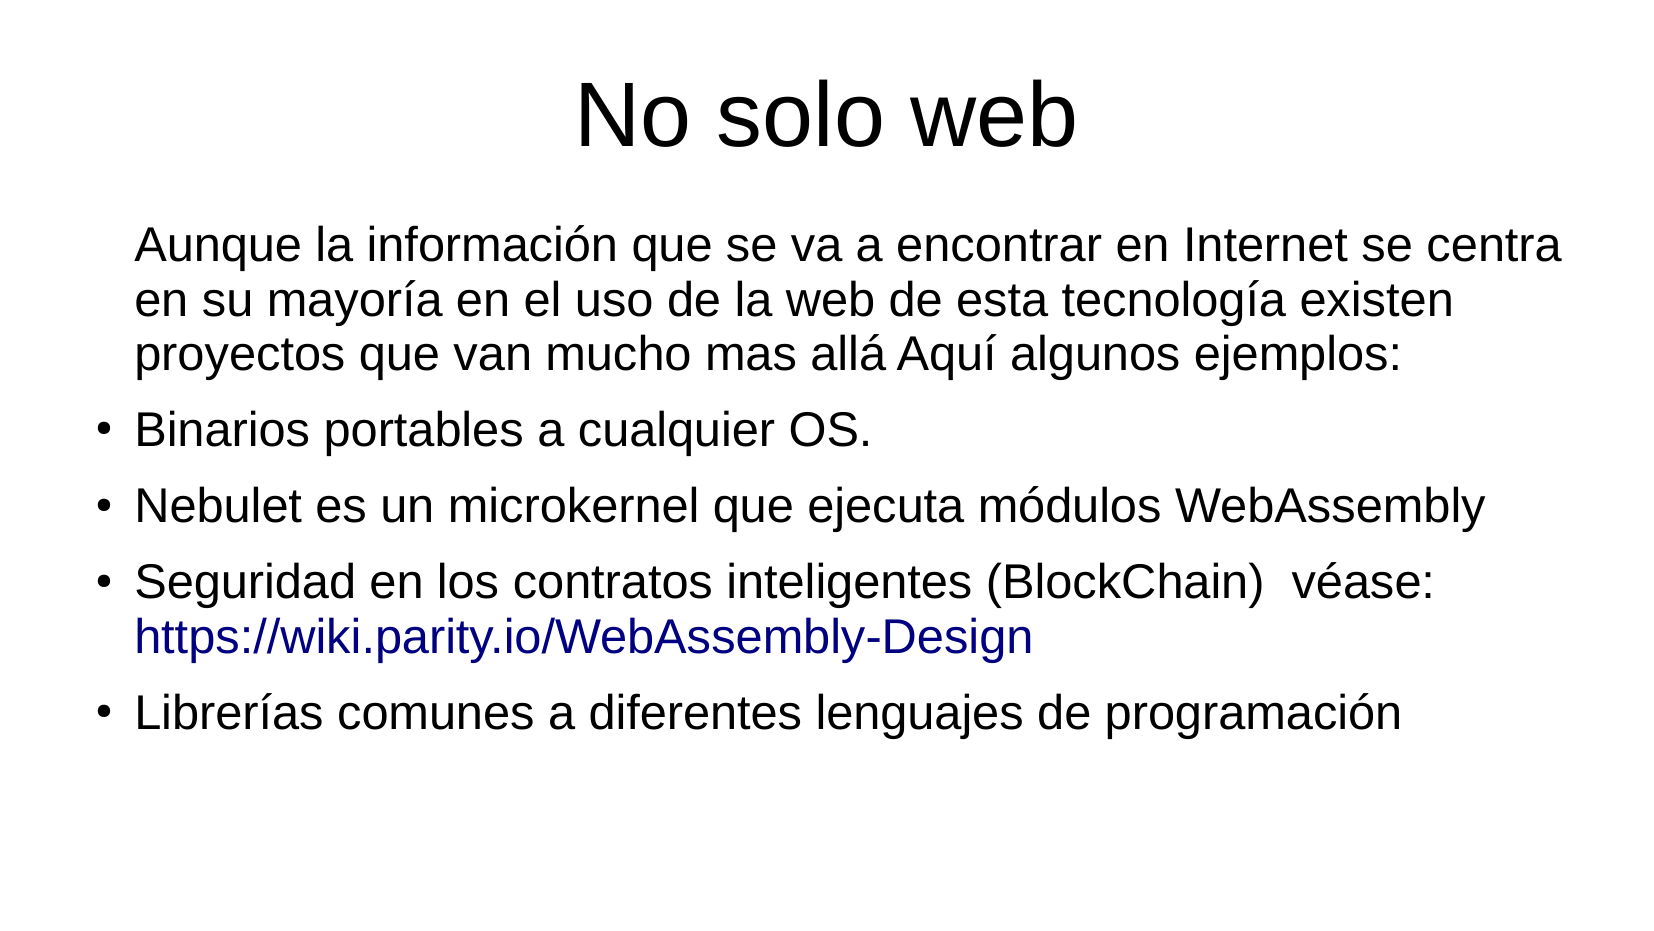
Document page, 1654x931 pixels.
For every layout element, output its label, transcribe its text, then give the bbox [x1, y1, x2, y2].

list Aunque la información que se va a encontrar en Internet se centra en su mayoría en el uso de la web de esta tecnología existen proyectos que van mucho mas allá Aquí algunos ejemplos: Binarios portables a cualquier OS. Nebulet es un microkernel que ejecuta módulos WebAssembly Seguridad en los contratos inteligentes (BlockChain) véase: https://wiki.parity.io/WebAssembly-Design Librerías comunes a diferentes lenguajes de programación [82, 217, 1571, 758]
title No solo web [82, 37, 1571, 193]
